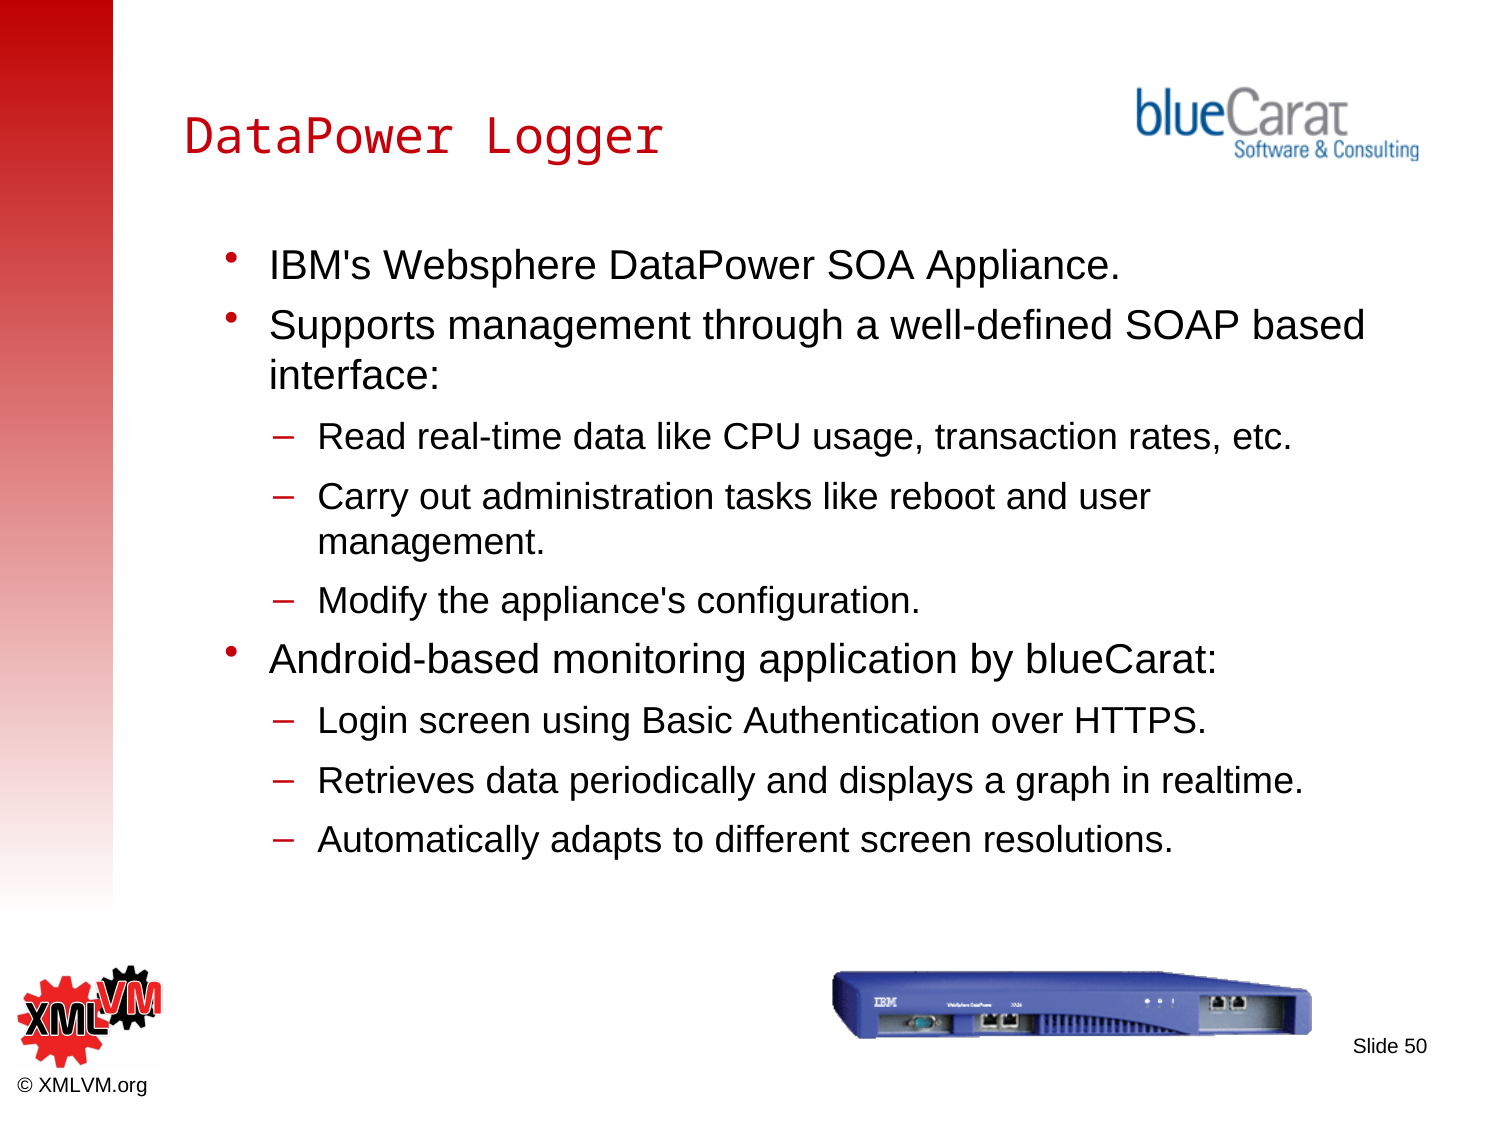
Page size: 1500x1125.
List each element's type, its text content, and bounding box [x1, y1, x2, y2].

list IBM's Websphere DataPower SOA Appliance. Supports management through a well-defined SOAP based interface: Read real-time data like CPU usage, transaction rates, etc. Carry out administration tasks like reboot and user management. Modify the appliance's configuration. Android-based monitoring application by blueCarat: Login screen using Basic Authentication over HTTPS. Retrieves data periodically and displays a graph in realtime. Automatically adapts to different screen resolutions. [224, 237, 1388, 886]
picture [1122, 69, 1435, 178]
picture [16, 964, 164, 1069]
title DataPower Logger [170, 67, 1447, 207]
picture [767, 917, 1359, 1093]
